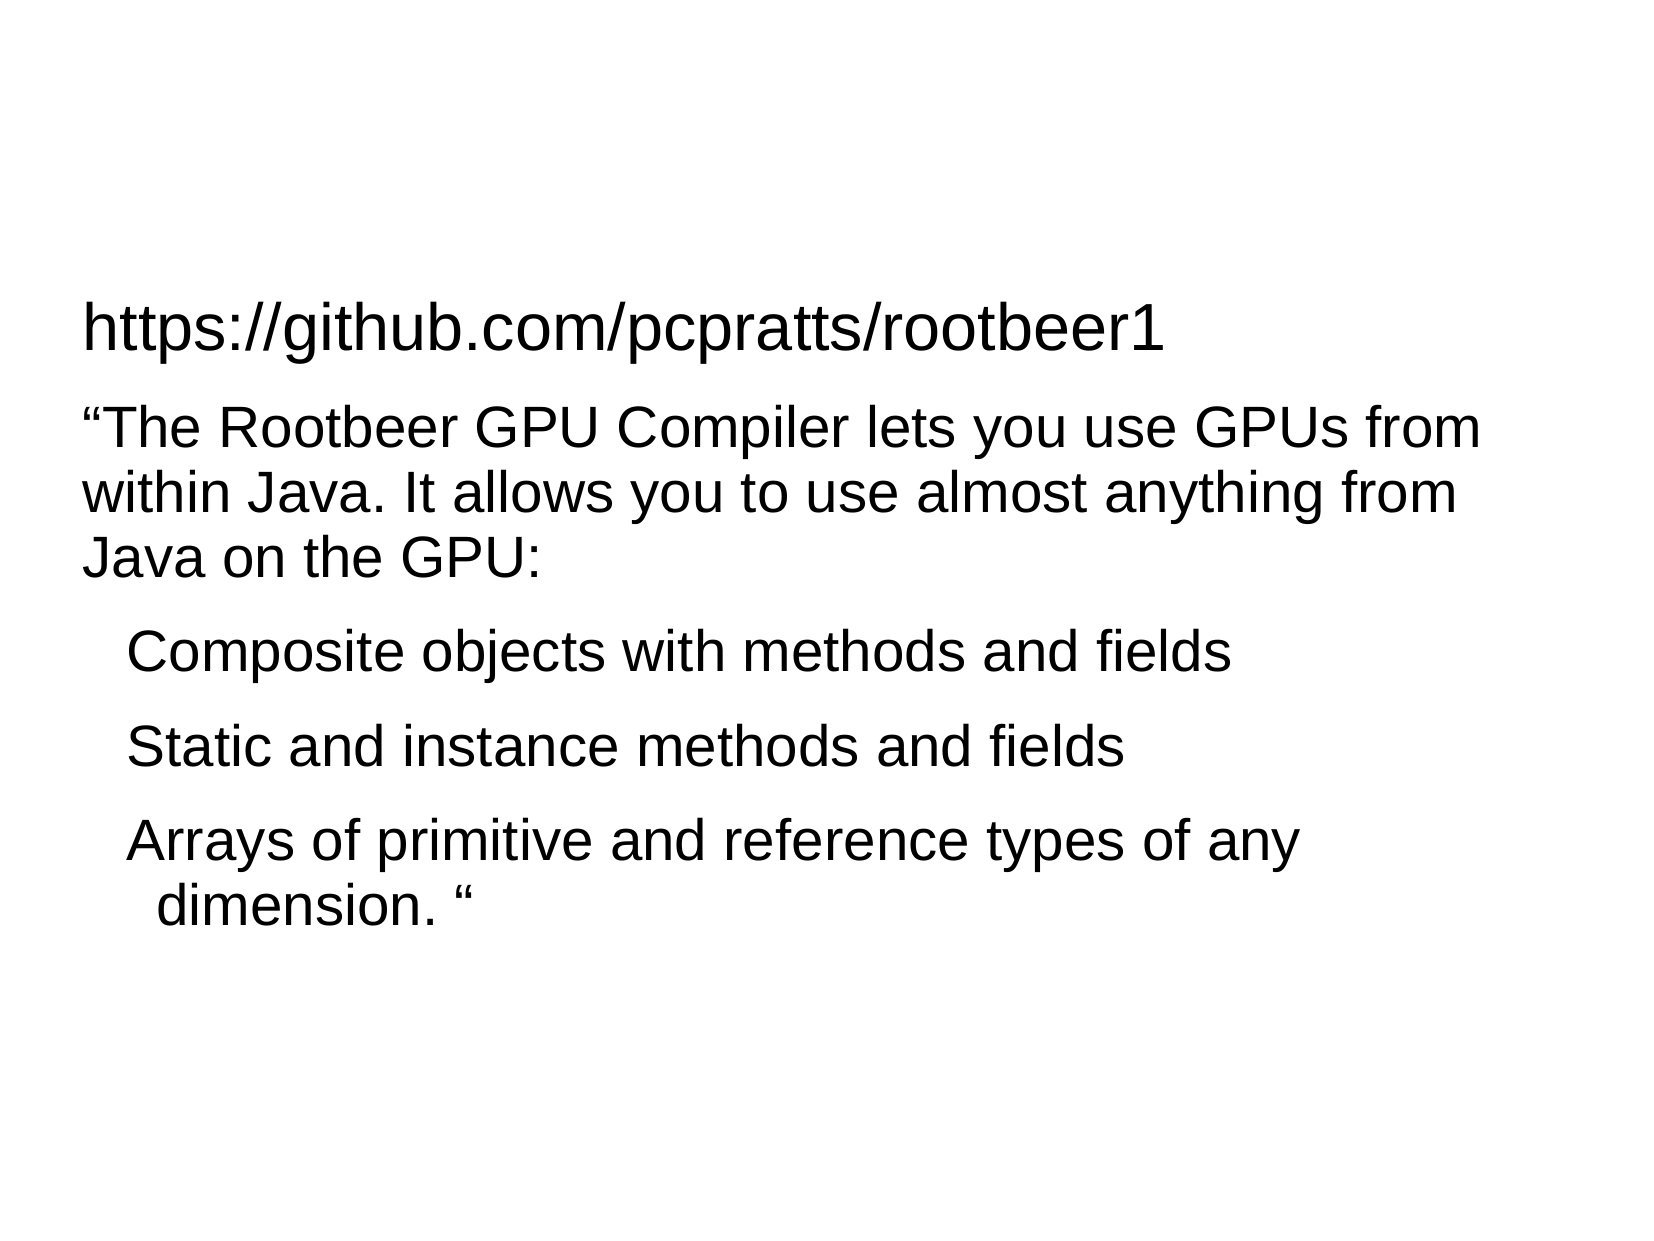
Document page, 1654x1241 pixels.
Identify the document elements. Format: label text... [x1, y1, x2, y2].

list https://github.com/pcpratts/rootbeer1 “The Rootbeer GPU Compiler lets you use GPUs from within Java. It allows you to use almost anything from Java on the GPU: Composite objects with methods and fields Static and instance methods and fields Arrays of primitive and reference types of any dimension. “ [82, 290, 1571, 1010]
